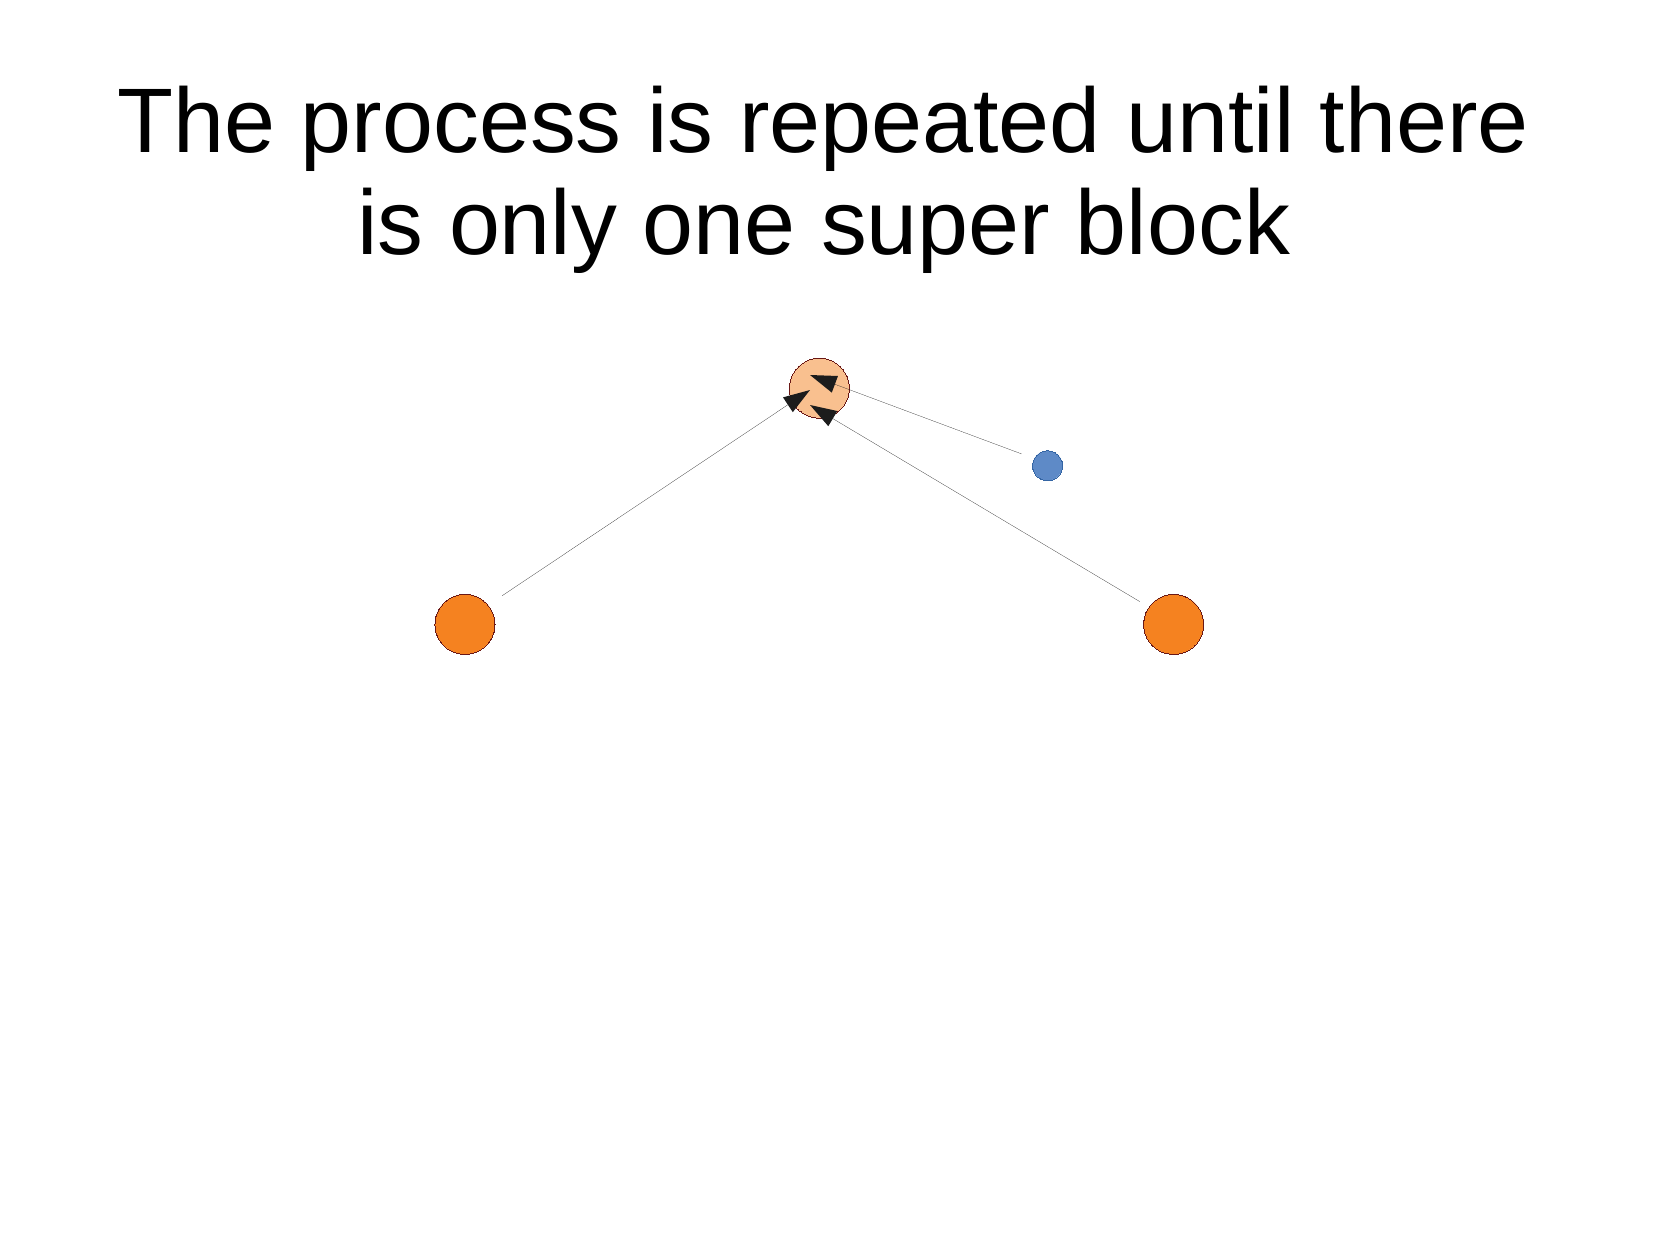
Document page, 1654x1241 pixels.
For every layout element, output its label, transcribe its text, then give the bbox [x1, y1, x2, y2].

text_box [1032, 450, 1063, 481]
title The process is repeated until there is only one super block [83, 49, 1565, 294]
text_box [434, 594, 496, 655]
text_box [1143, 594, 1204, 655]
text_box [789, 358, 850, 419]
